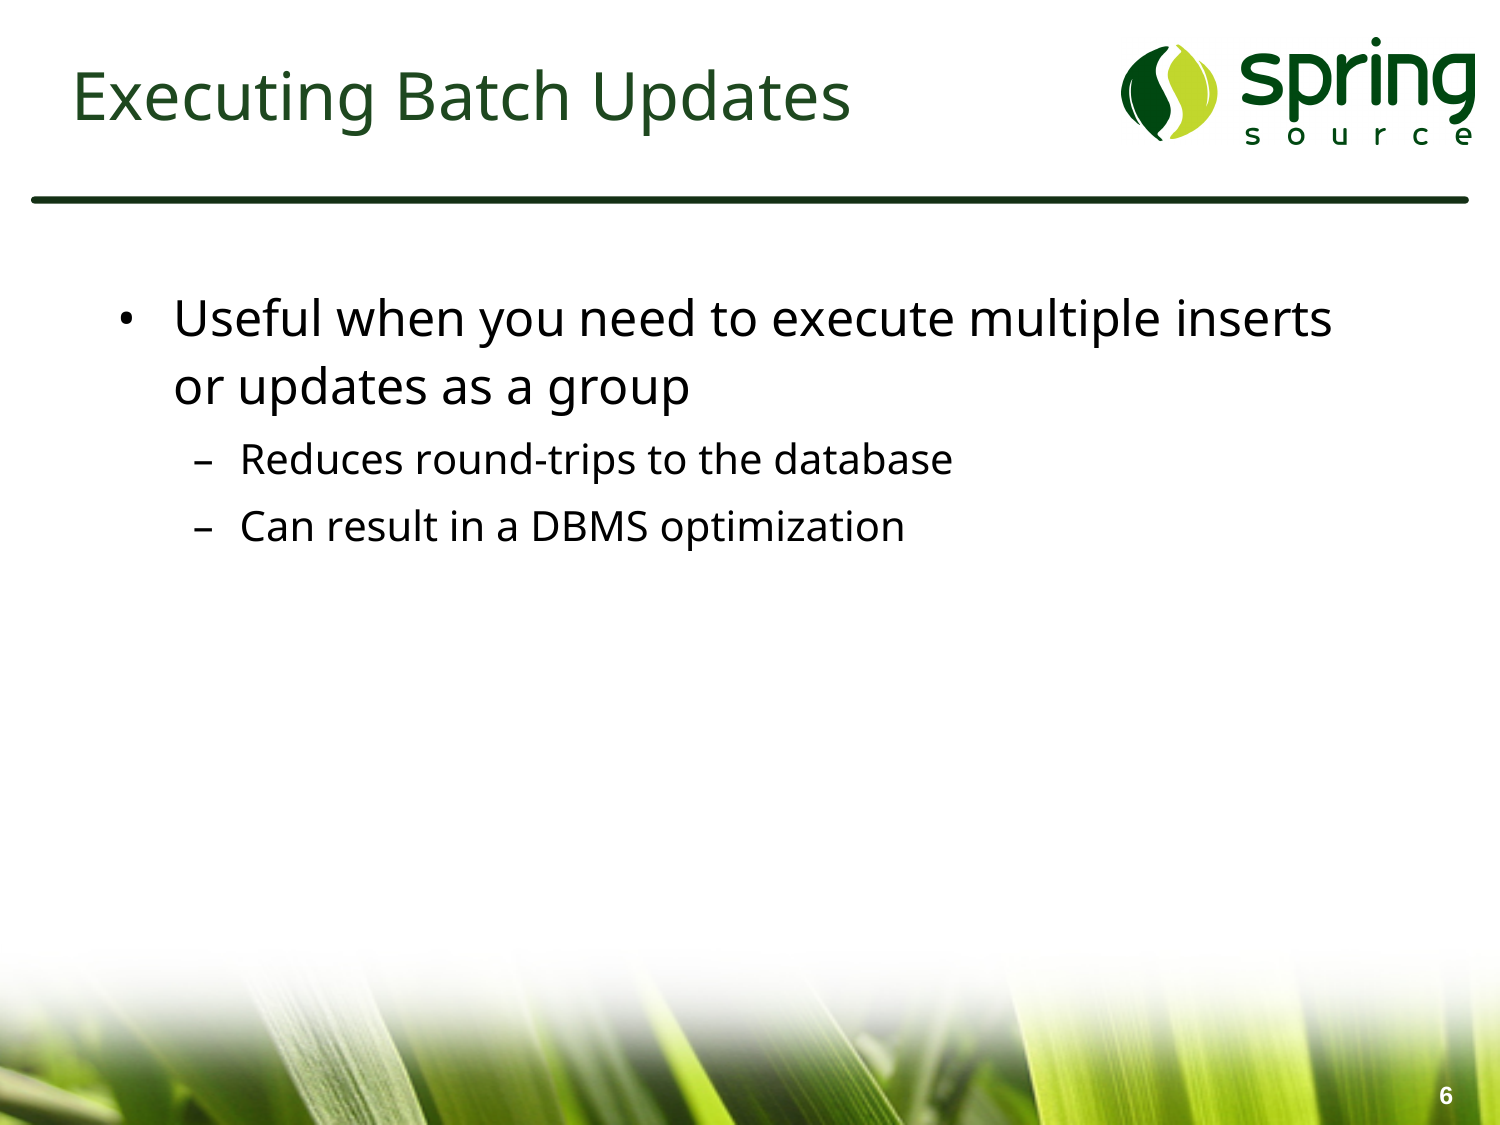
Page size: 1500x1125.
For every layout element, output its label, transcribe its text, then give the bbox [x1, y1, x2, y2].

picture [1121, 37, 1475, 145]
list Useful when you need to execute multiple inserts or updates as a group Reduces round-trips to the database Can result in a DBMS optimization [103, 275, 1394, 938]
picture [0, 944, 1500, 1125]
title Executing Batch Updates [56, 13, 1089, 176]
